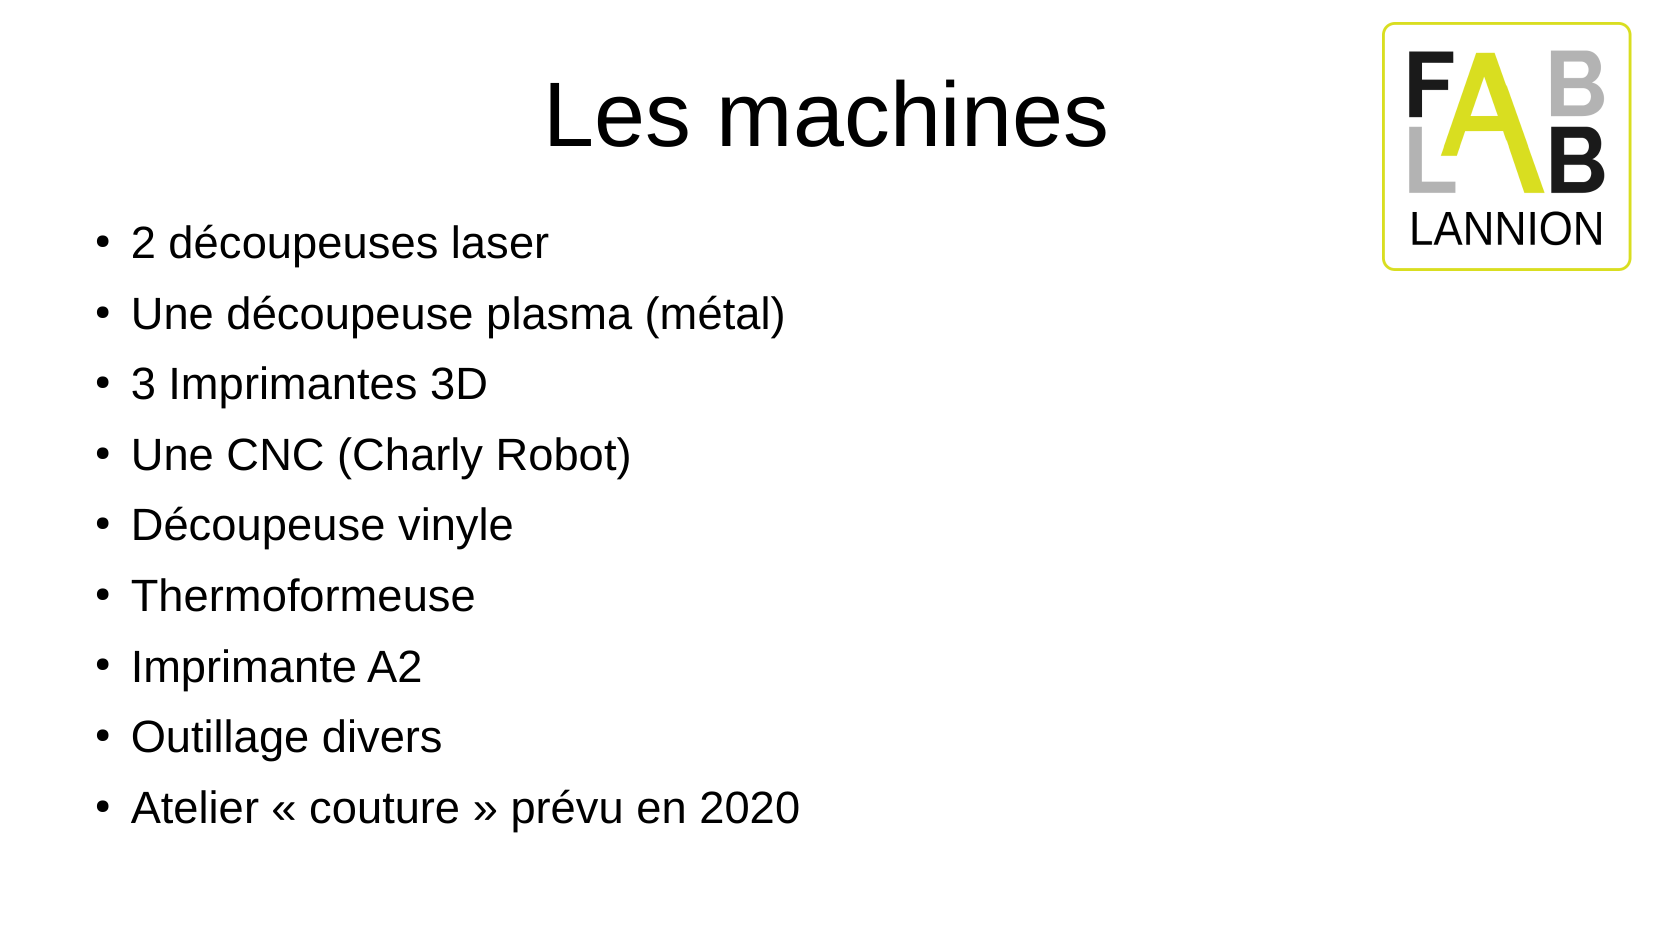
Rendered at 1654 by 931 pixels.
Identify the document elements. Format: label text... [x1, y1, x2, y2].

picture [1381, 21, 1632, 272]
list 2 découpeuses laser Une découpeuse plasma (métal) 3 Imprimantes 3D Une CNC (Charly Robot) Découpeuse vinyle Thermoformeuse Imprimante A2 Outillage divers Atelier « couture » prévu en 2020 [82, 217, 1571, 839]
title Les machines [82, 37, 1381, 193]
